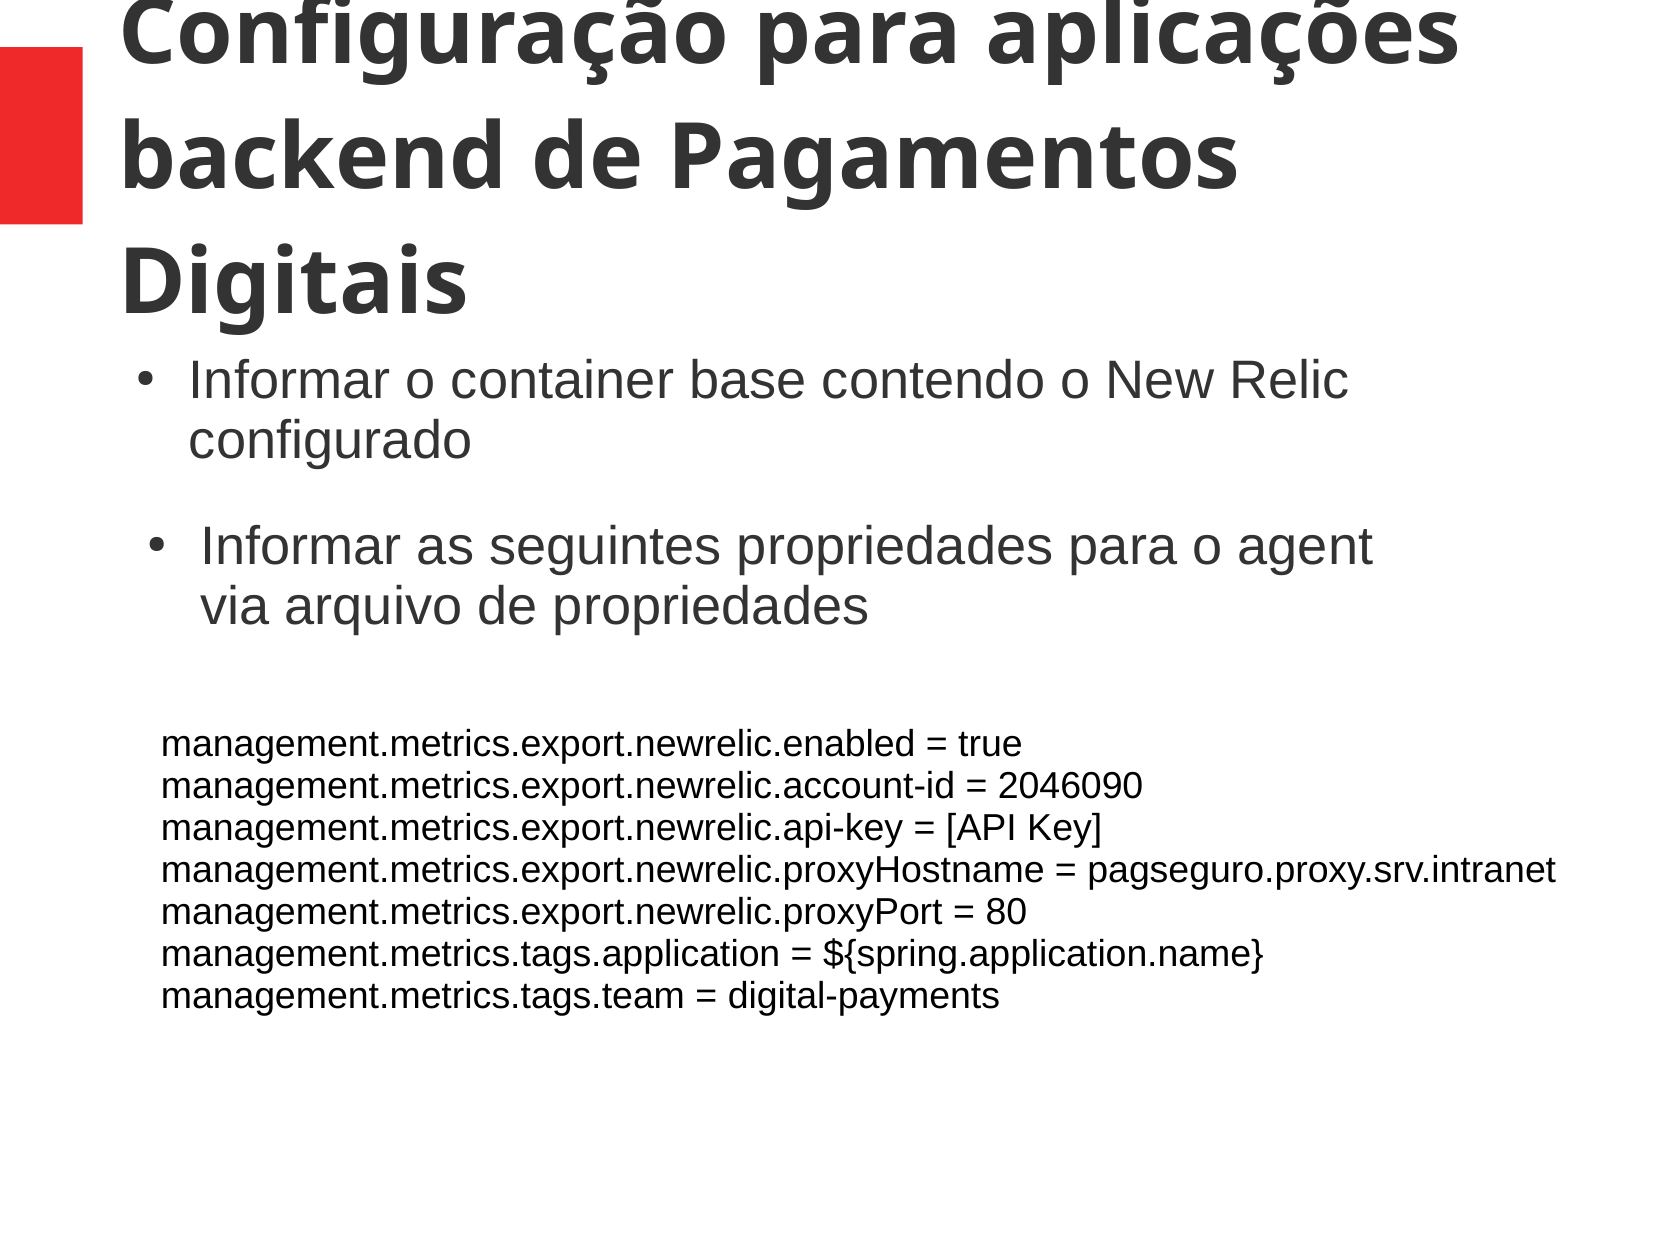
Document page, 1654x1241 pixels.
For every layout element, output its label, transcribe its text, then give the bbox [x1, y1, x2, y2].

text_box Informar o container base contendo o New Relic configurado [118, 261, 1407, 314]
title Configuração para aplicações backend de Pagamentos Digitais [118, 0, 1571, 314]
text_box management.metrics.export.newrelic.enabled = true management.metrics.export.newrelic.account-id = 2046090 management.metrics.export.newrelic.api-key = [API Key] management.metrics.export.newrelic.proxyHostname = pagseguro.proxy.srv.intranet management.metrics.export.newrelic.proxyPort = 80 management.metrics.tags.application = ${spring.application.name} management.metrics.tags.team = digital-payments [145, 673, 1571, 1024]
text_box Informar as seguintes propriedades para o agent via arquivo de propriedades [129, 427, 1418, 480]
